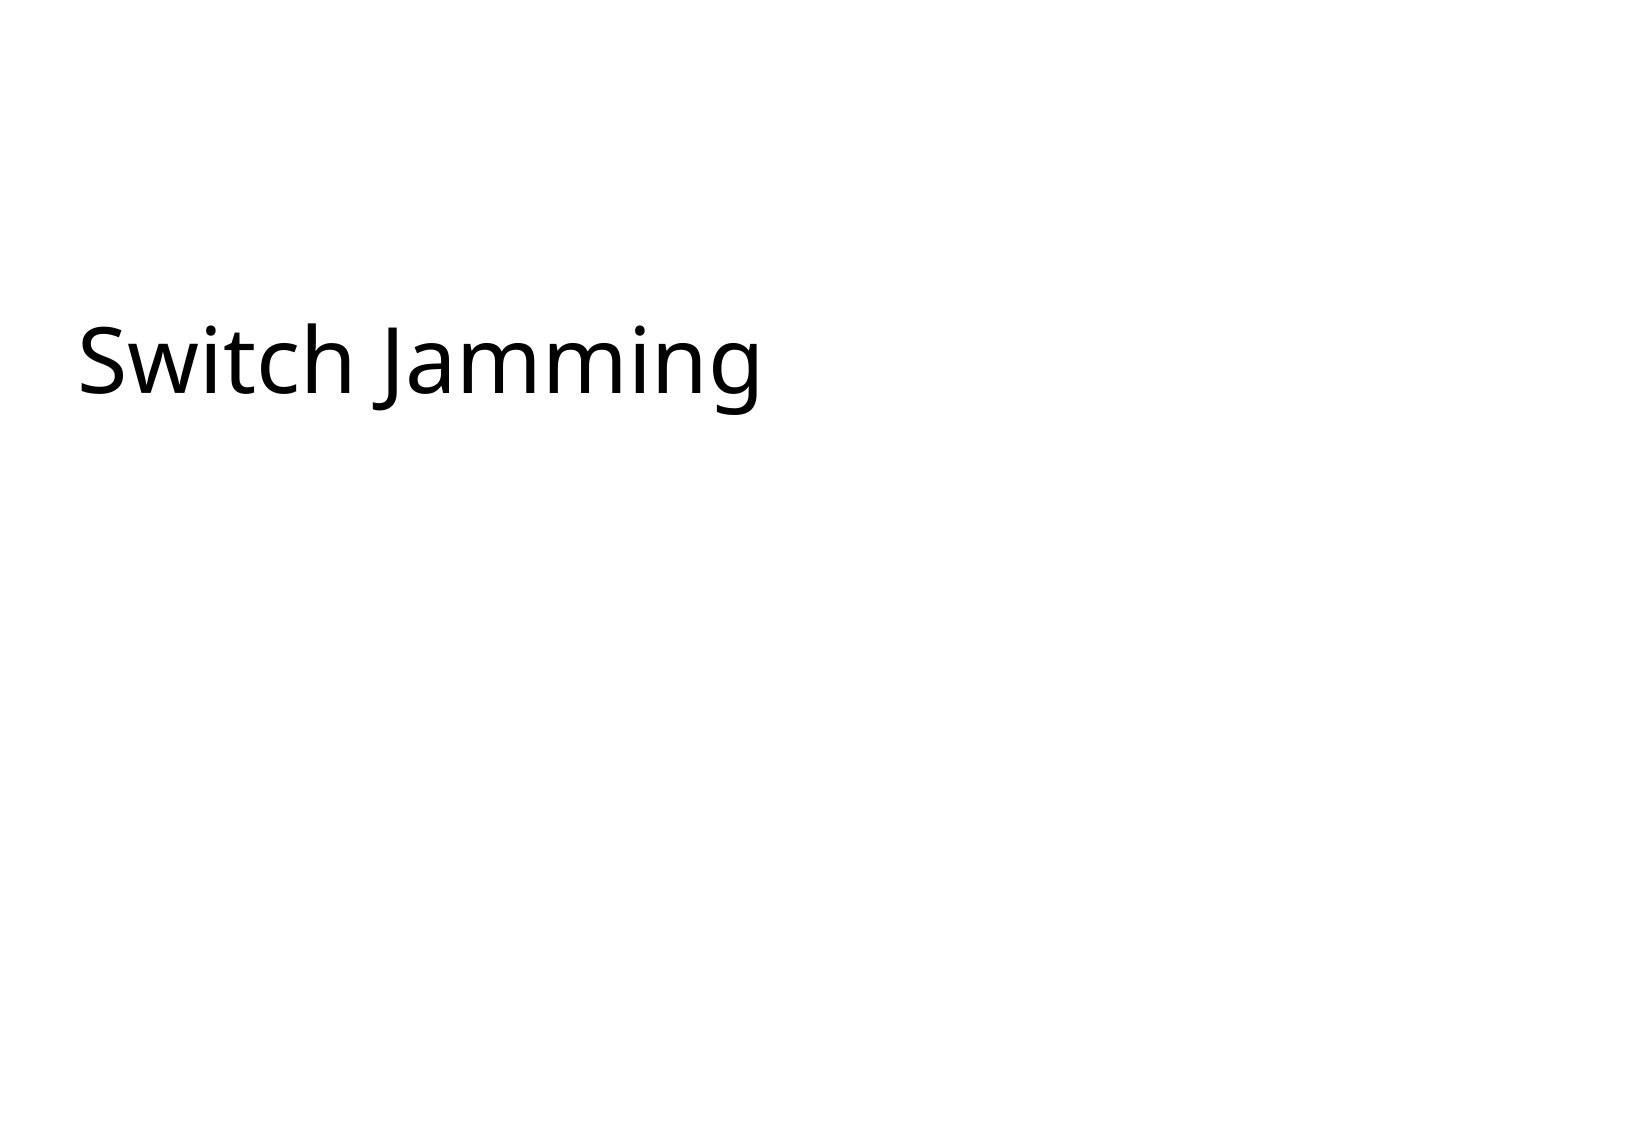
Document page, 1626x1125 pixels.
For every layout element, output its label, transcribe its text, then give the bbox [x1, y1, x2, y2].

text_box Switch Jamming [62, 278, 1593, 435]
